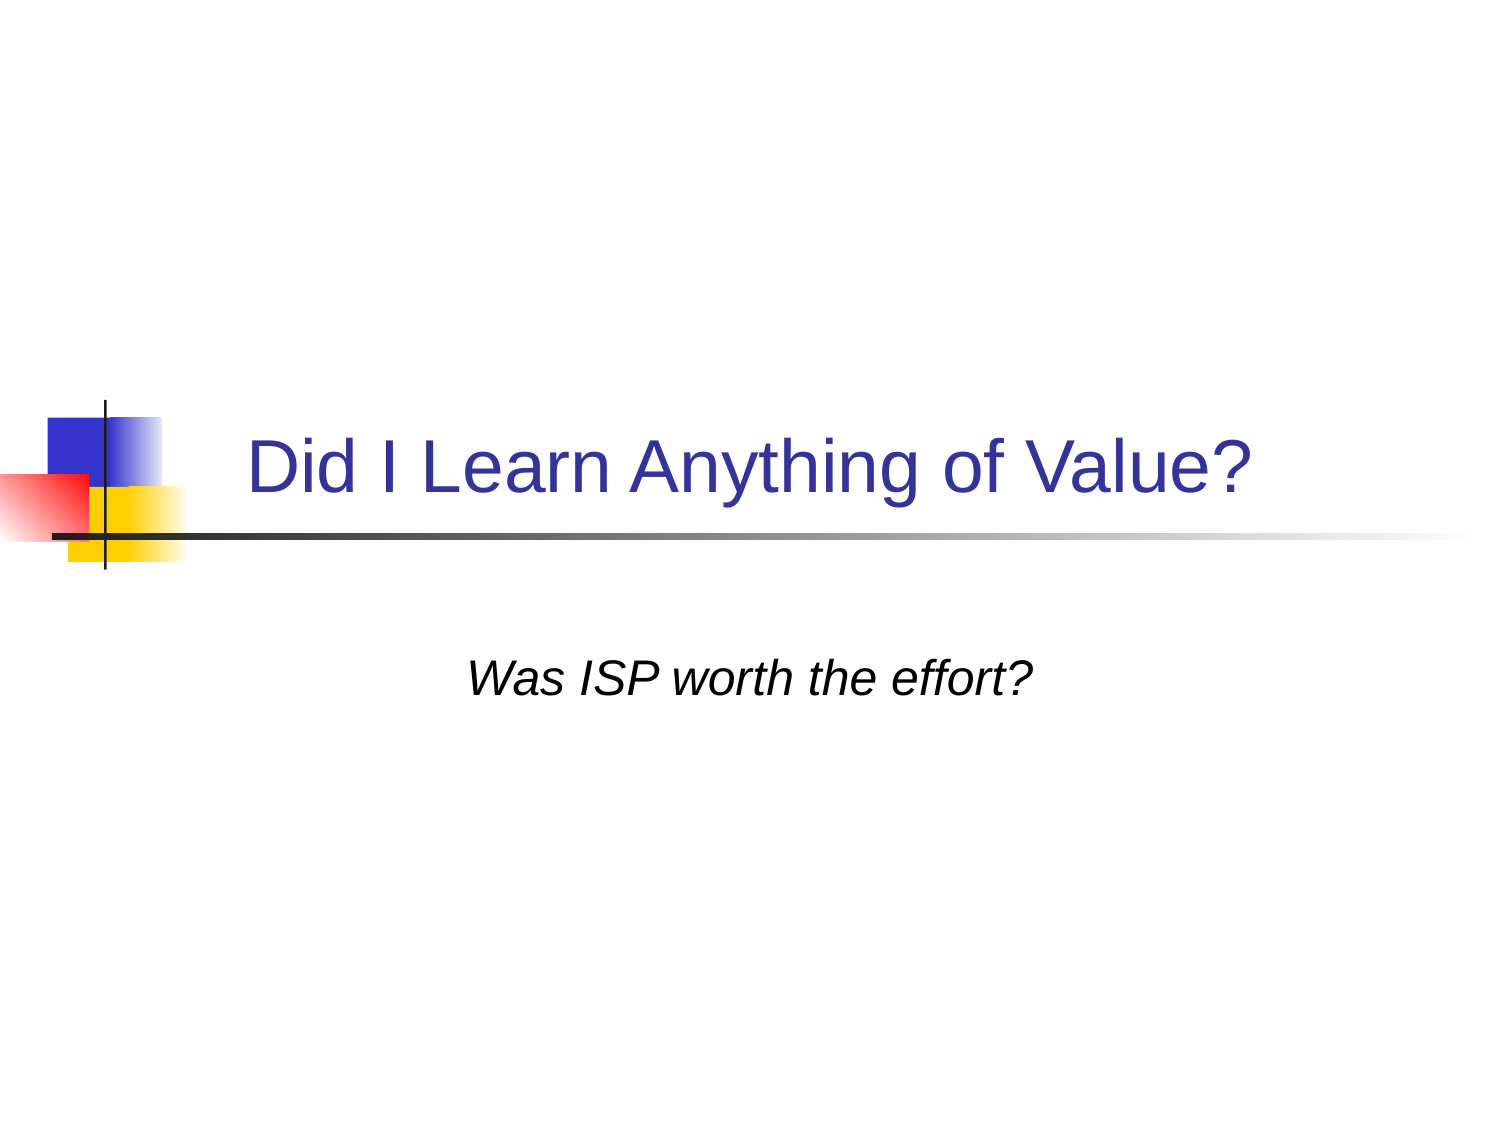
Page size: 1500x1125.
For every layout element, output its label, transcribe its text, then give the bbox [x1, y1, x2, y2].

title Did I Learn Anything of Value? [150, 274, 1351, 515]
subtitle Was ISP worth the effort? [225, 637, 1276, 925]
